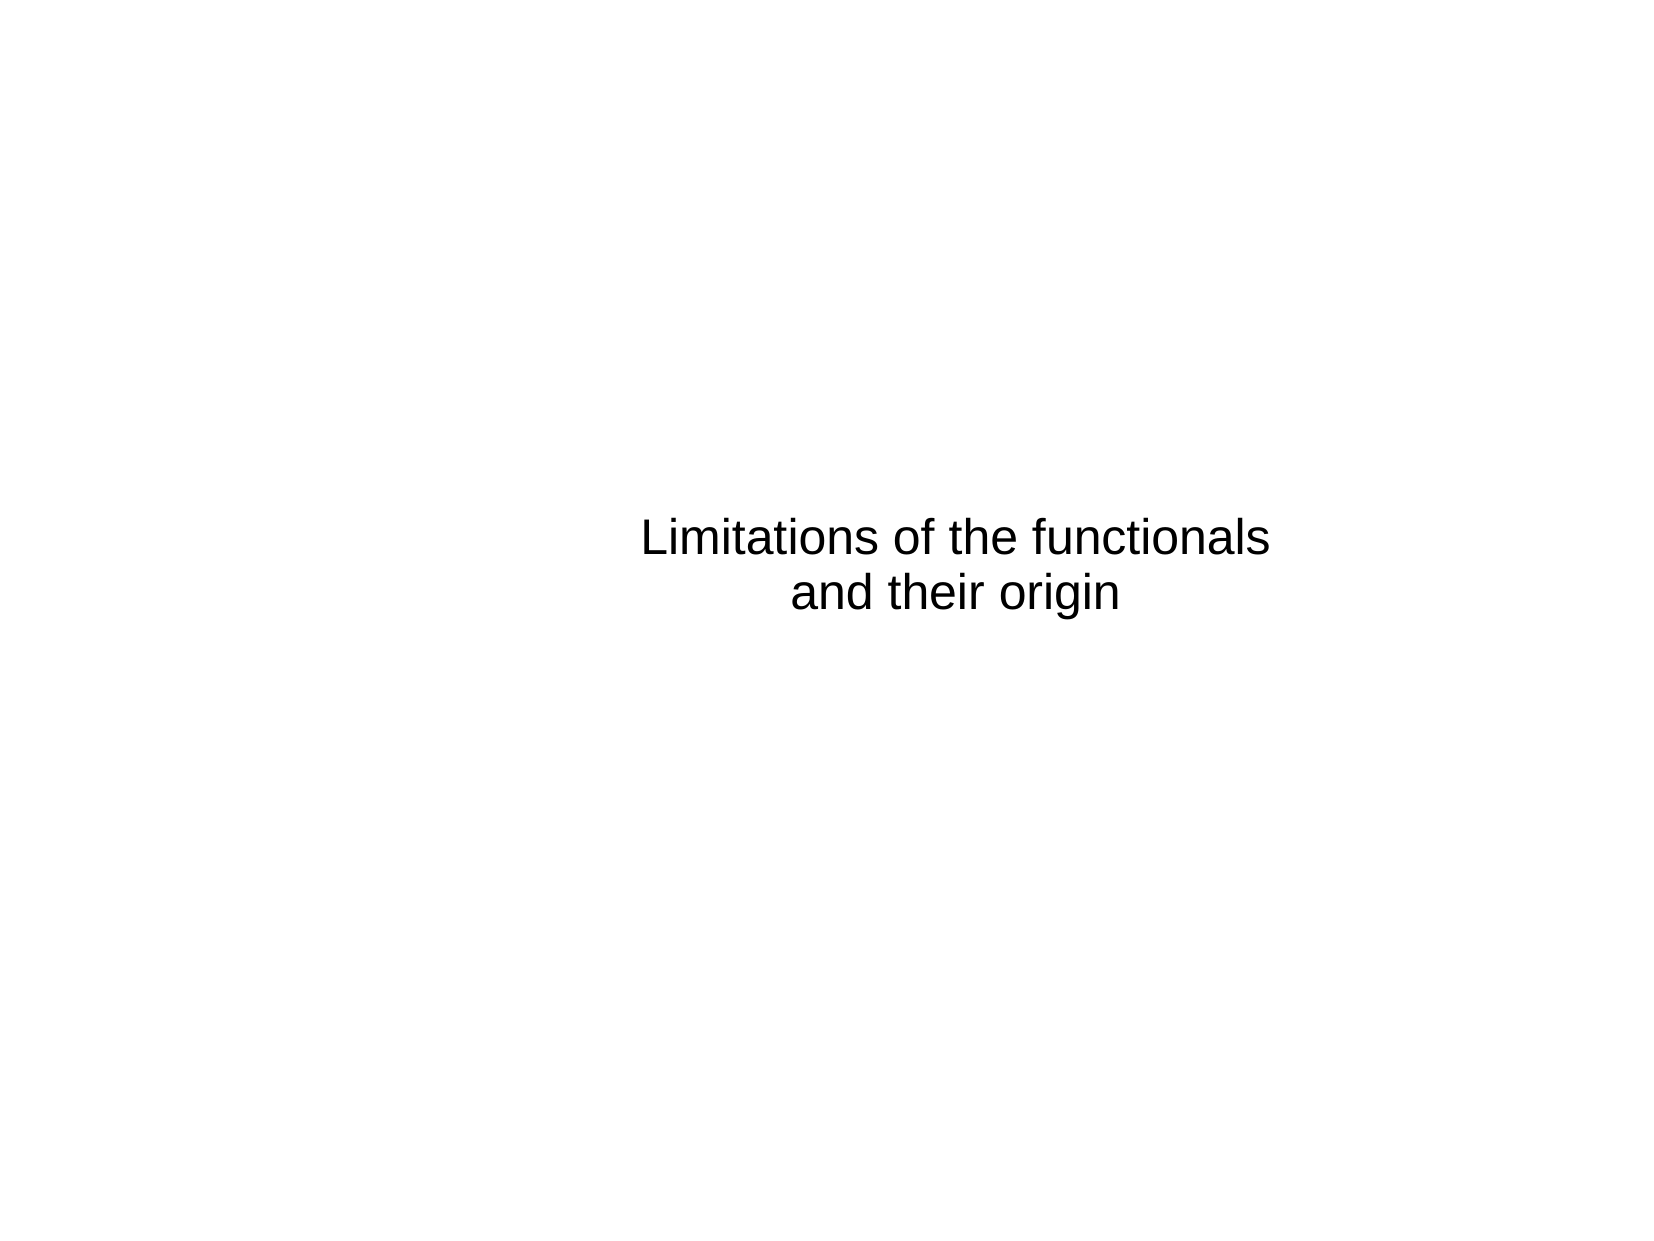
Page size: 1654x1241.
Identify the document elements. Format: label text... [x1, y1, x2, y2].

text_box Limitations of the functionals and their origin [625, 501, 1287, 628]
